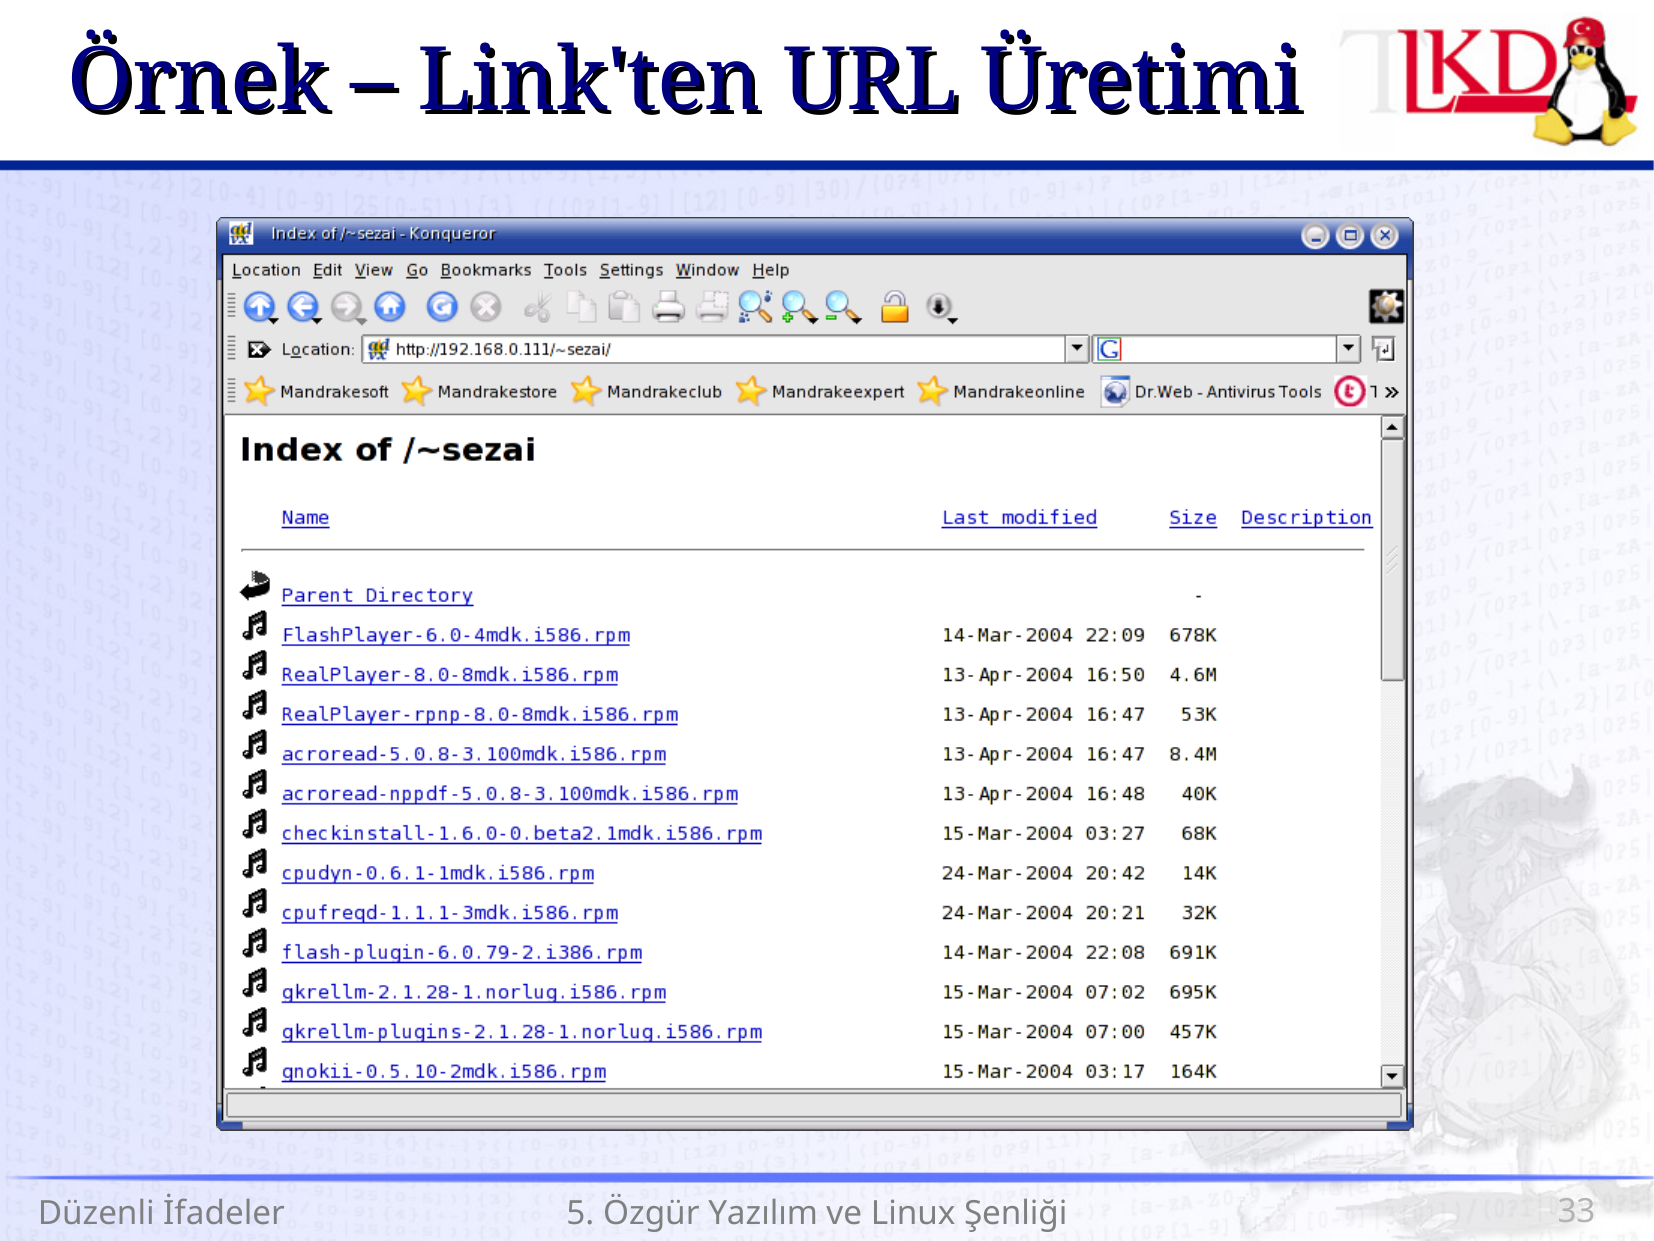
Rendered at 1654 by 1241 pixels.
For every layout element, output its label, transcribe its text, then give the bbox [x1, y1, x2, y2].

picture [0, 0, 1654, 1241]
title Örnek – Link'ten URL Üretimi [67, 13, 1399, 138]
